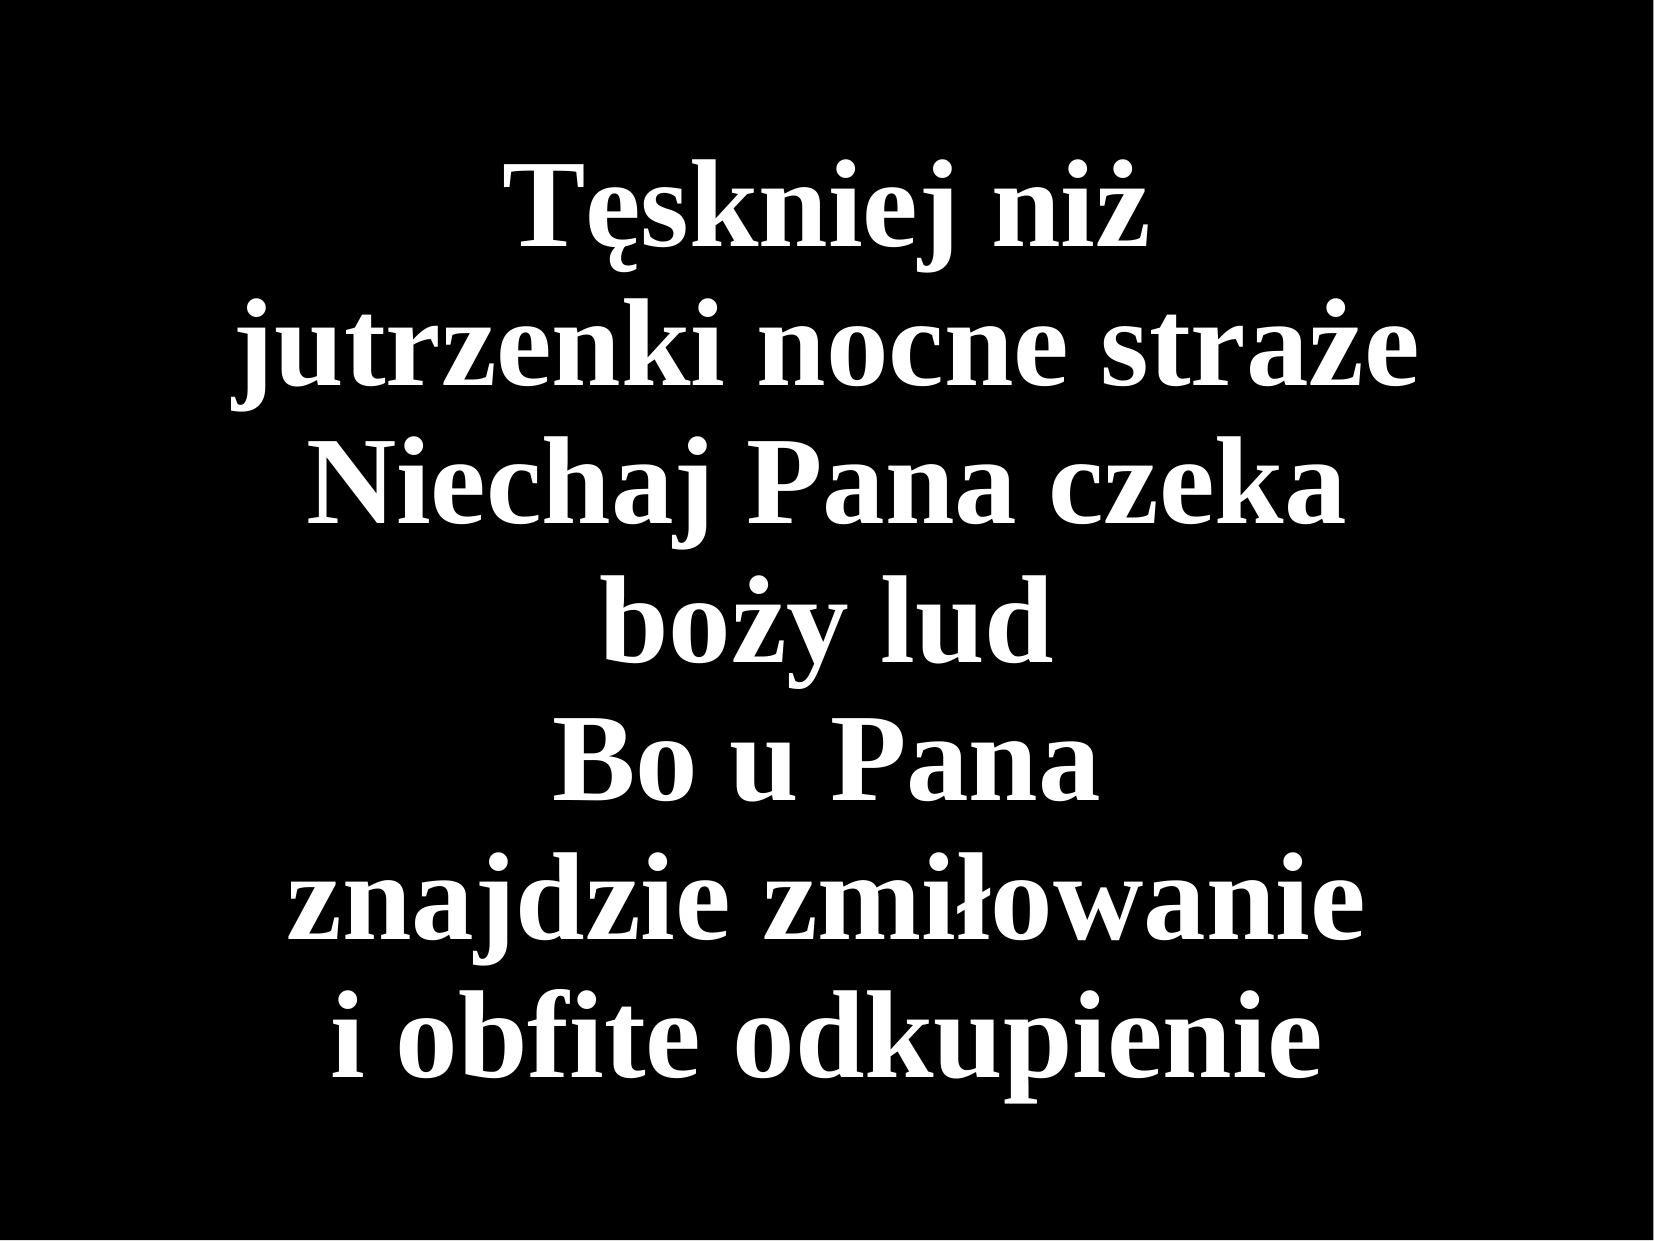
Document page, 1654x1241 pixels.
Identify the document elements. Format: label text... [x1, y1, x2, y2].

title Tęskniej niż jutrzenki nocne straże Niechaj Pana czeka boży lud Bo u Pana znajdzie zmiłowanie i obfite odkupienie [0, 0, 1654, 1241]
